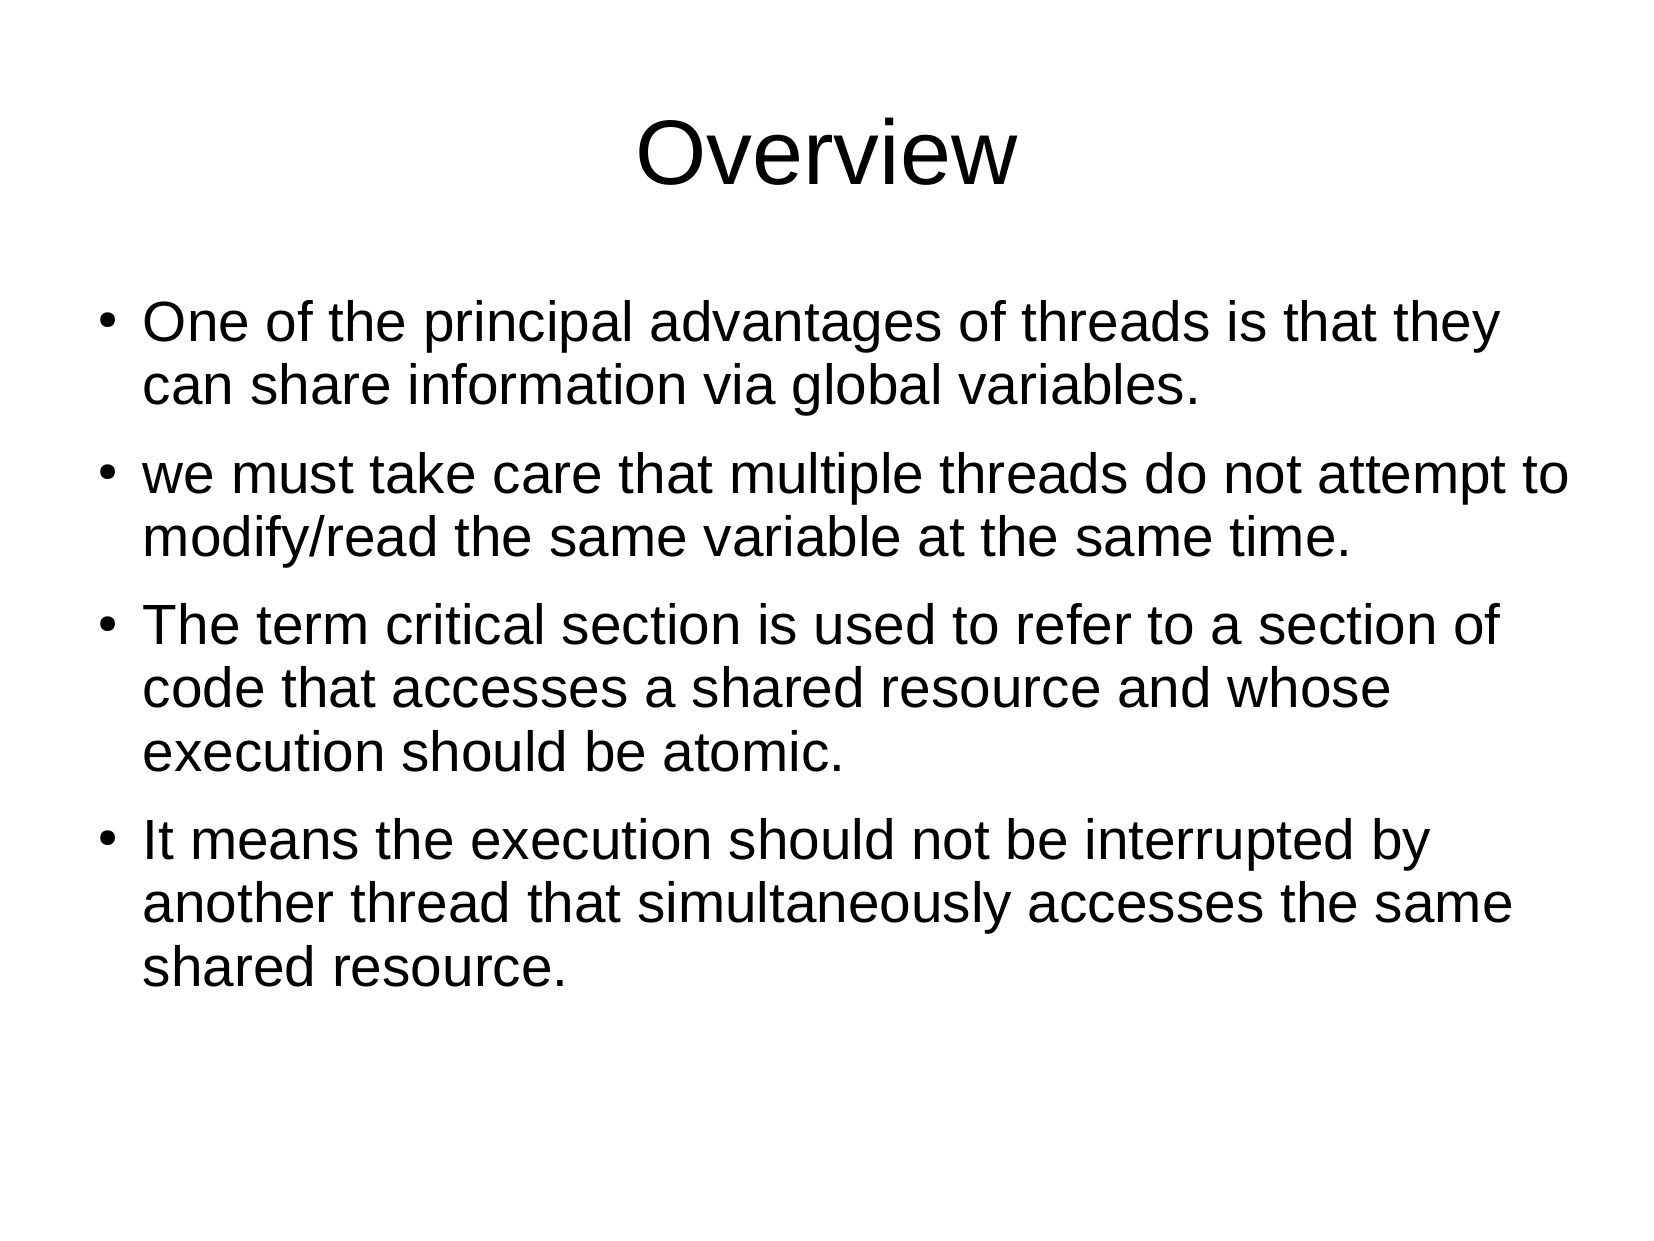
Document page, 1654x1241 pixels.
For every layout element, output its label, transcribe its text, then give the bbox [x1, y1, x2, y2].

title Overview [82, 49, 1571, 257]
list One of the principal advantages of threads is that they can share information via global variables. we must take care that multiple threads do not attempt to modify/read the same variable at the same time. The term critical section is used to refer to a section of code that accesses a shared resource and whose execution should be atomic. It means the execution should not be interrupted by another thread that simultaneously accesses the same shared resource. [82, 290, 1571, 1010]
